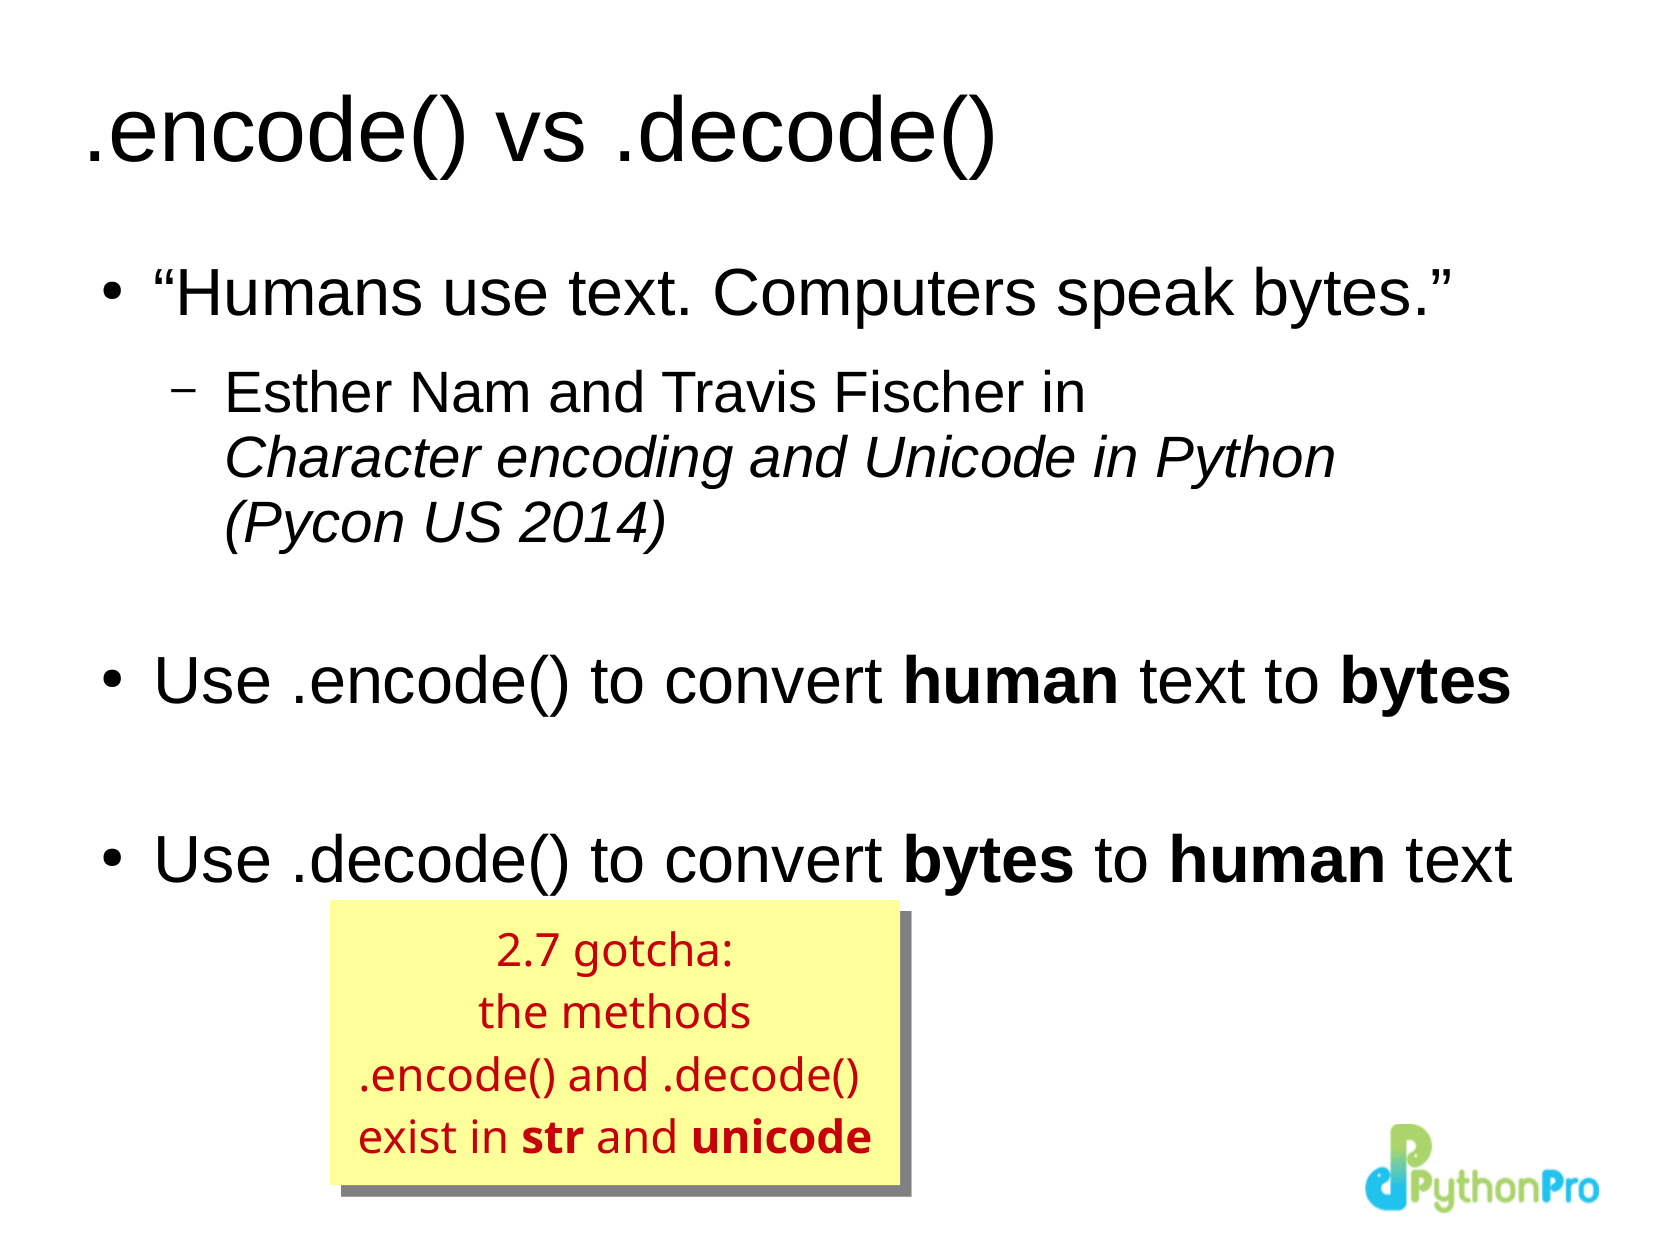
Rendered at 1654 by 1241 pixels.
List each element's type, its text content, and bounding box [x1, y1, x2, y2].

title .encode() vs .decode() [82, 49, 1571, 211]
list “Humans use text. Computers speak bytes.” Esther Nam and Travis Fischer in Character encoding and Unicode in Python (Pycon US 2014) Use .encode() to convert human text to bytes Use .decode() to convert bytes to human text [82, 255, 1571, 1130]
picture [1365, 1124, 1599, 1214]
text_box 2.7 gotcha: the methods .encode() and .decode() exist in str and unicode [330, 900, 901, 1186]
